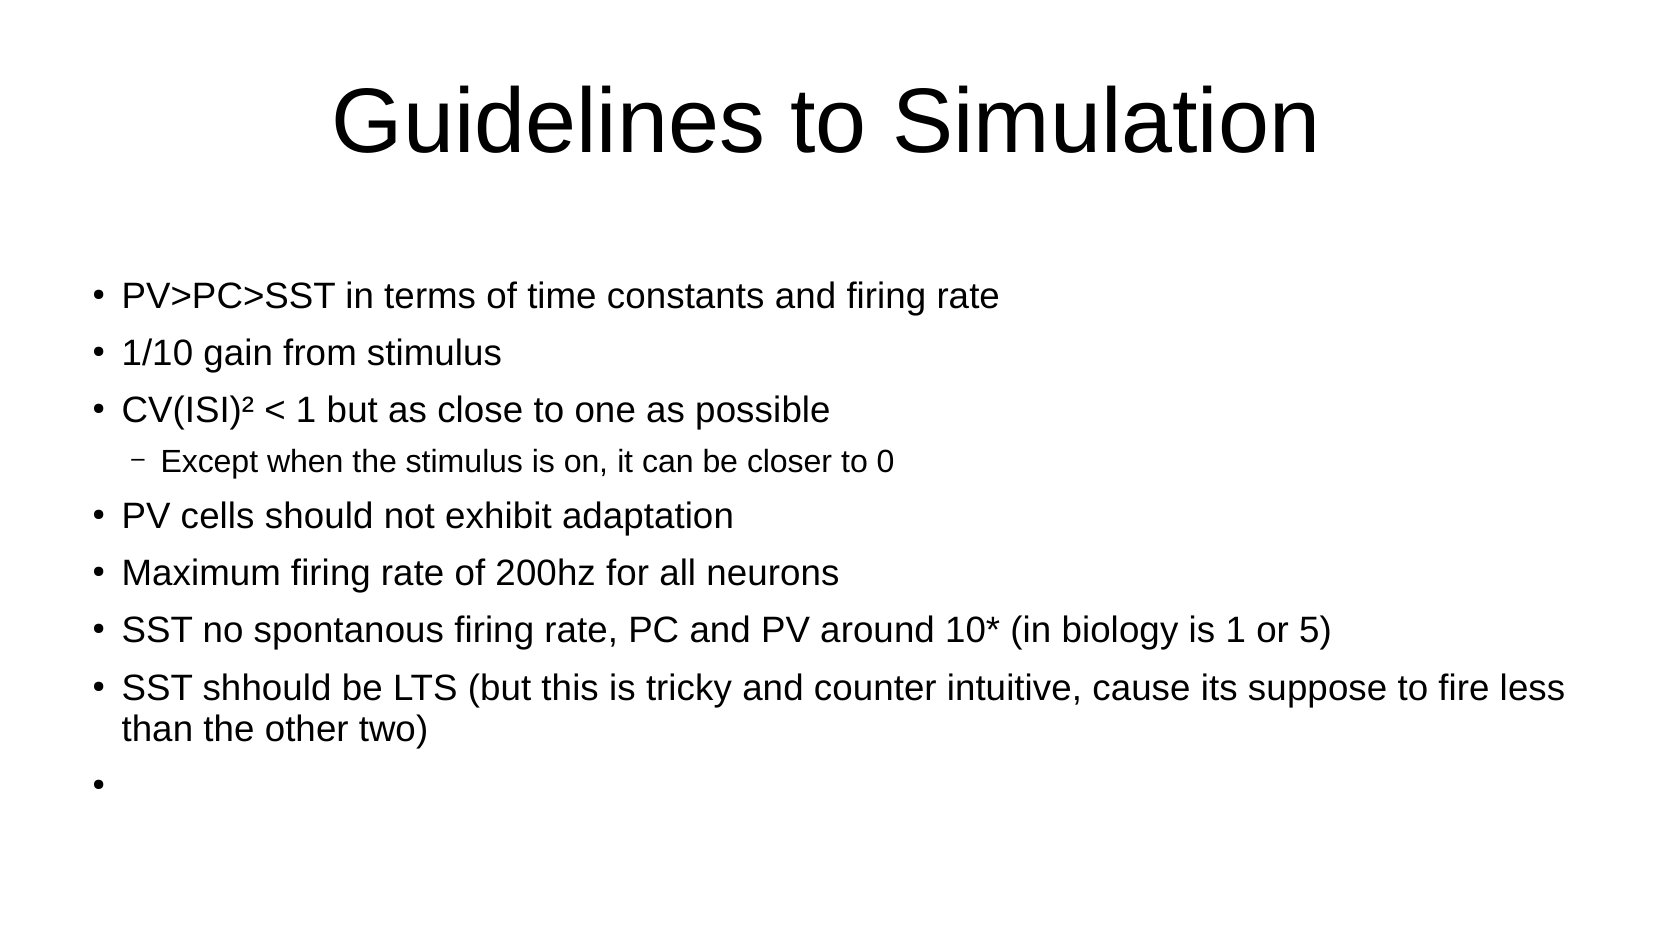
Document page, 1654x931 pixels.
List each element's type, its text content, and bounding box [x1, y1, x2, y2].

title Guidelines to Simulation [82, 42, 1571, 199]
list PV>PC>SST in terms of time constants and firing rate 1/10 gain from stimulus CV(ISI)² < 1 but as close to one as possible Except when the stimulus is on, it can be closer to 0 PV cells should not exhibit adaptation Maximum firing rate of 200hz for all neurons SST no spontanous firing rate, PC and PV around 10* (in biology is 1 or 5) SST shhould be LTS (but this is tricky and counter intuitive, cause its suppose to fire less than the other two) [82, 217, 1571, 758]
